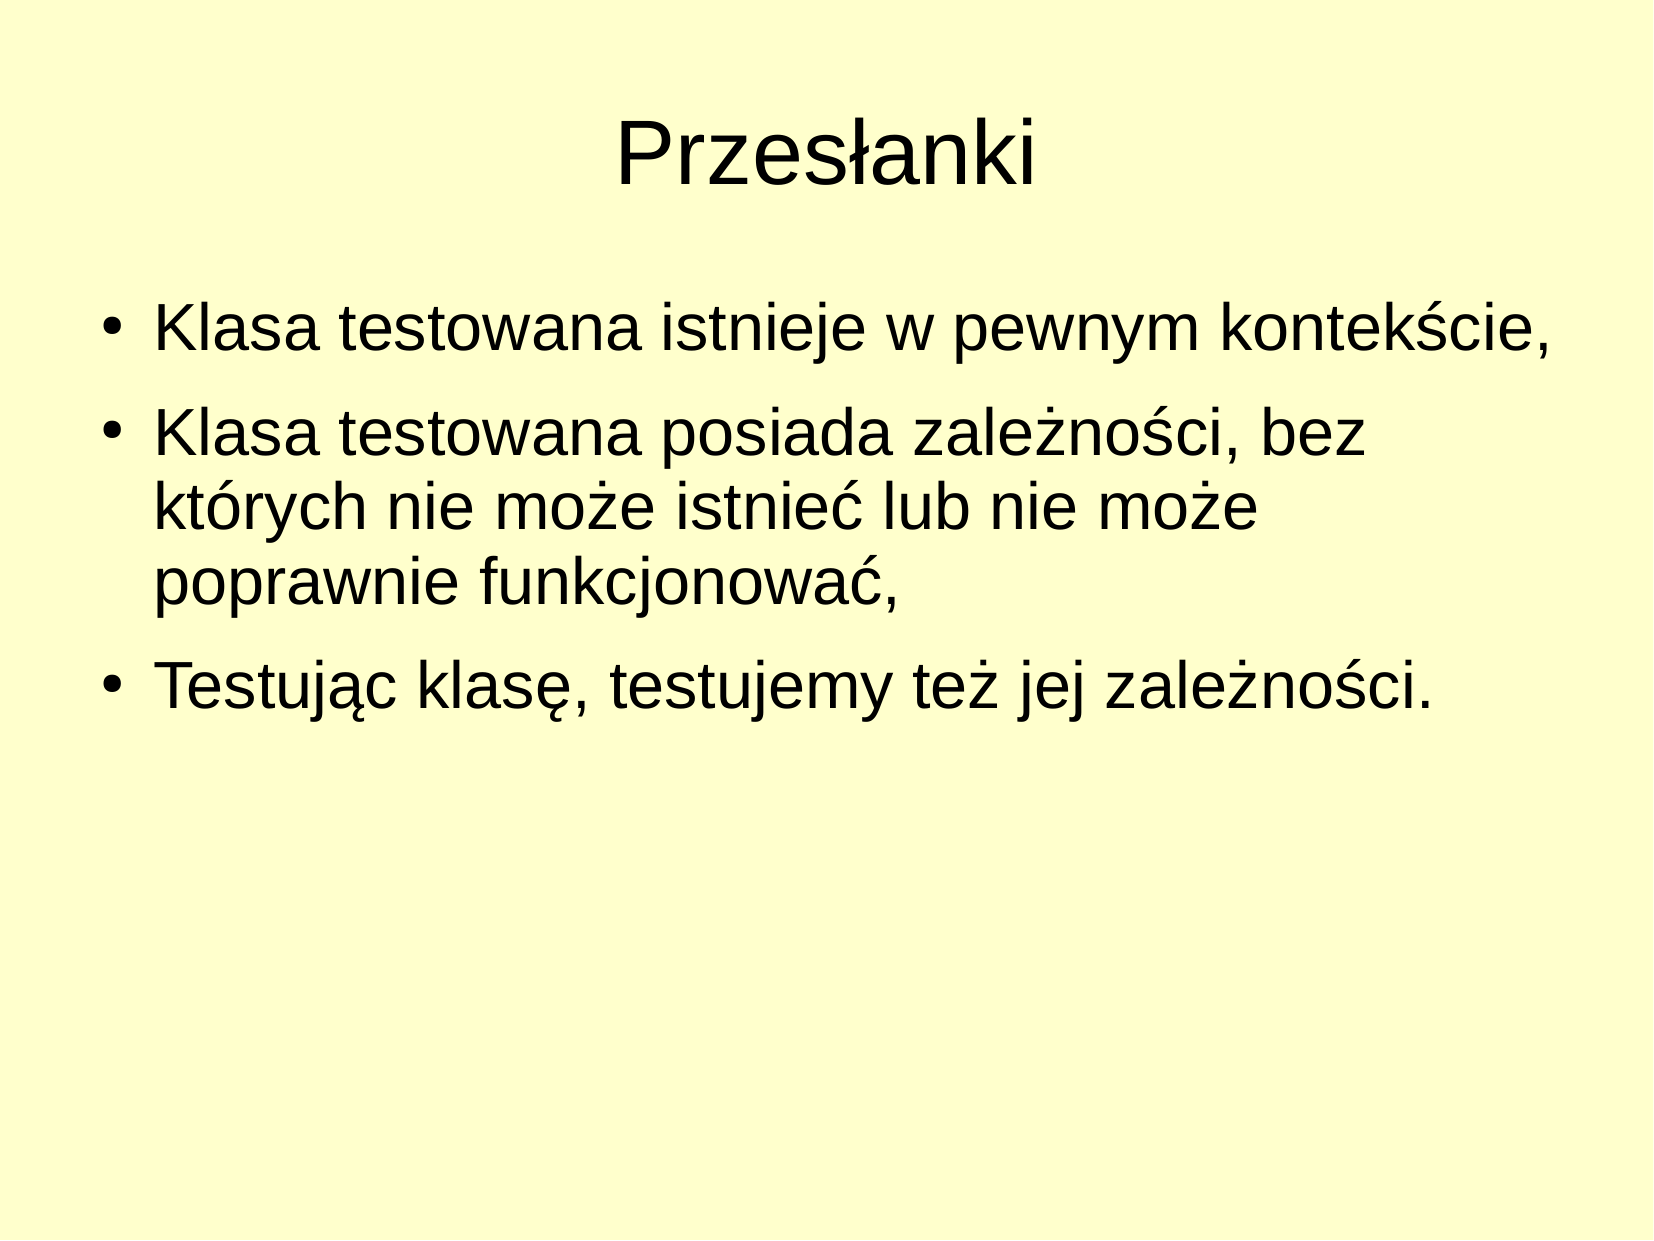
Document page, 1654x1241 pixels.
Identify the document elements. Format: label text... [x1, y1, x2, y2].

list Klasa testowana istnieje w pewnym kontekście, Klasa testowana posiada zależności, bez których nie może istnieć lub nie może poprawnie funkcjonować, Testując klasę, testujemy też jej zależności. [82, 290, 1571, 1109]
title Przesłanki [82, 49, 1571, 257]
